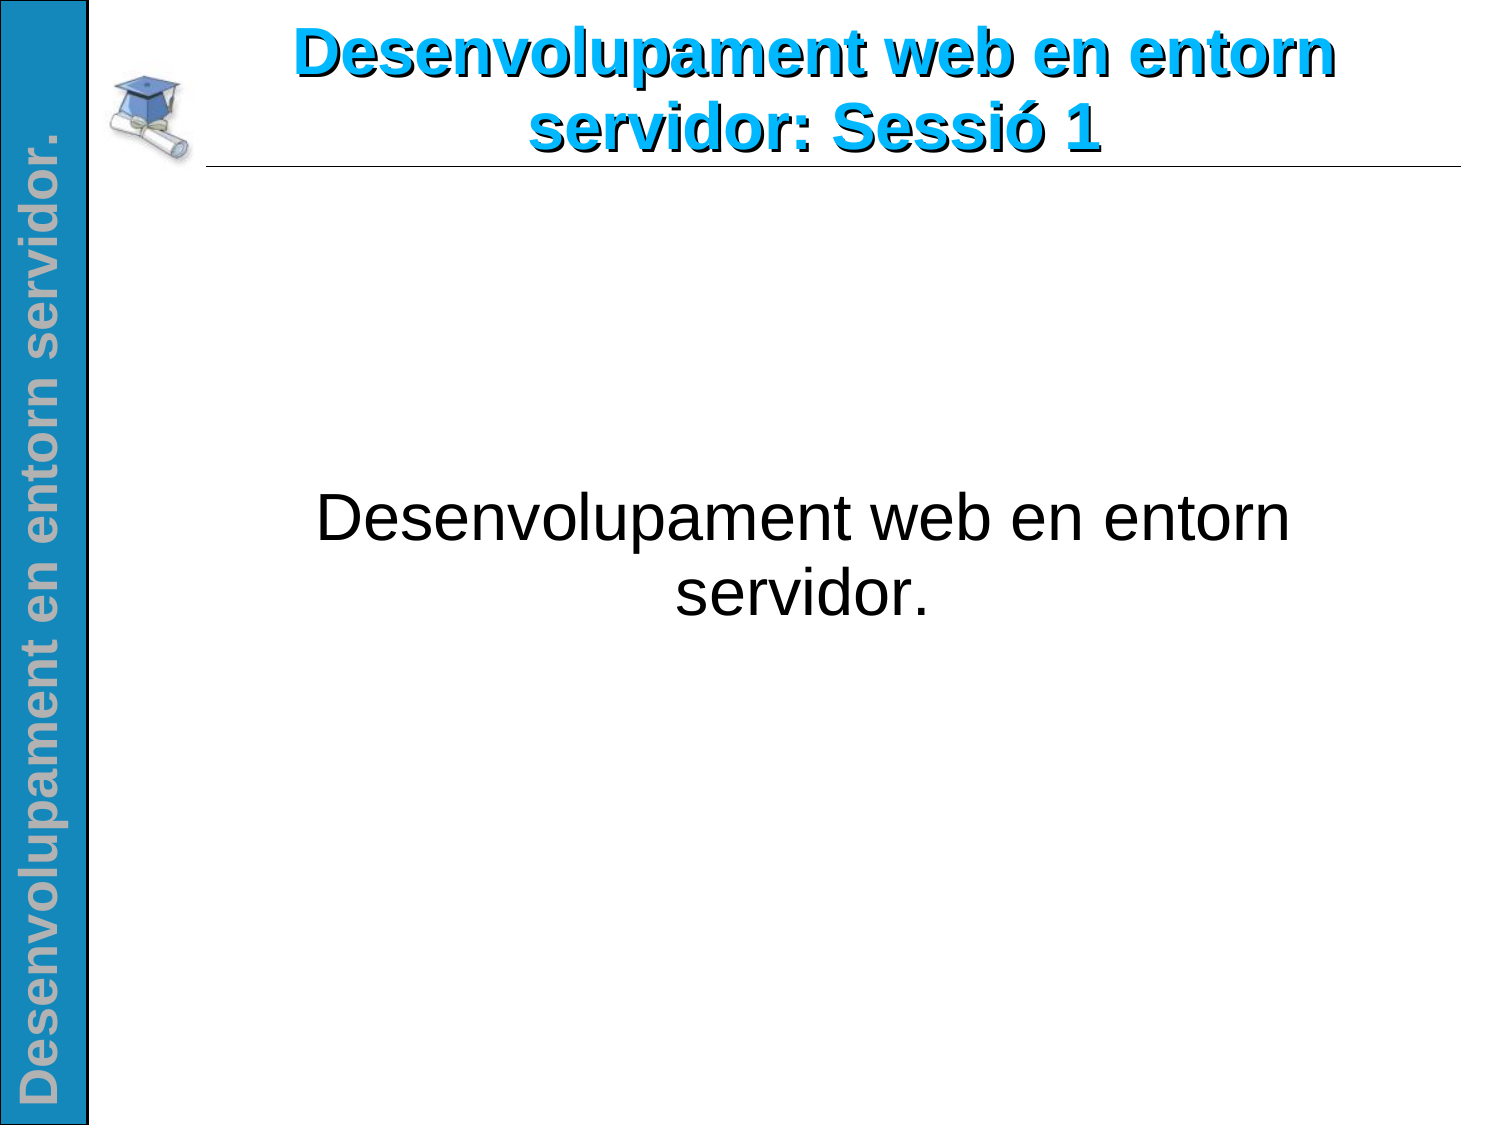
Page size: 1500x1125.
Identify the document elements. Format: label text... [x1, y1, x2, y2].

subtitle Desenvolupament web en entorn servidor. [278, 472, 1329, 662]
picture [93, 61, 206, 174]
title Desenvolupament web en entorn servidor: Sessió 1 [177, 6, 1453, 172]
